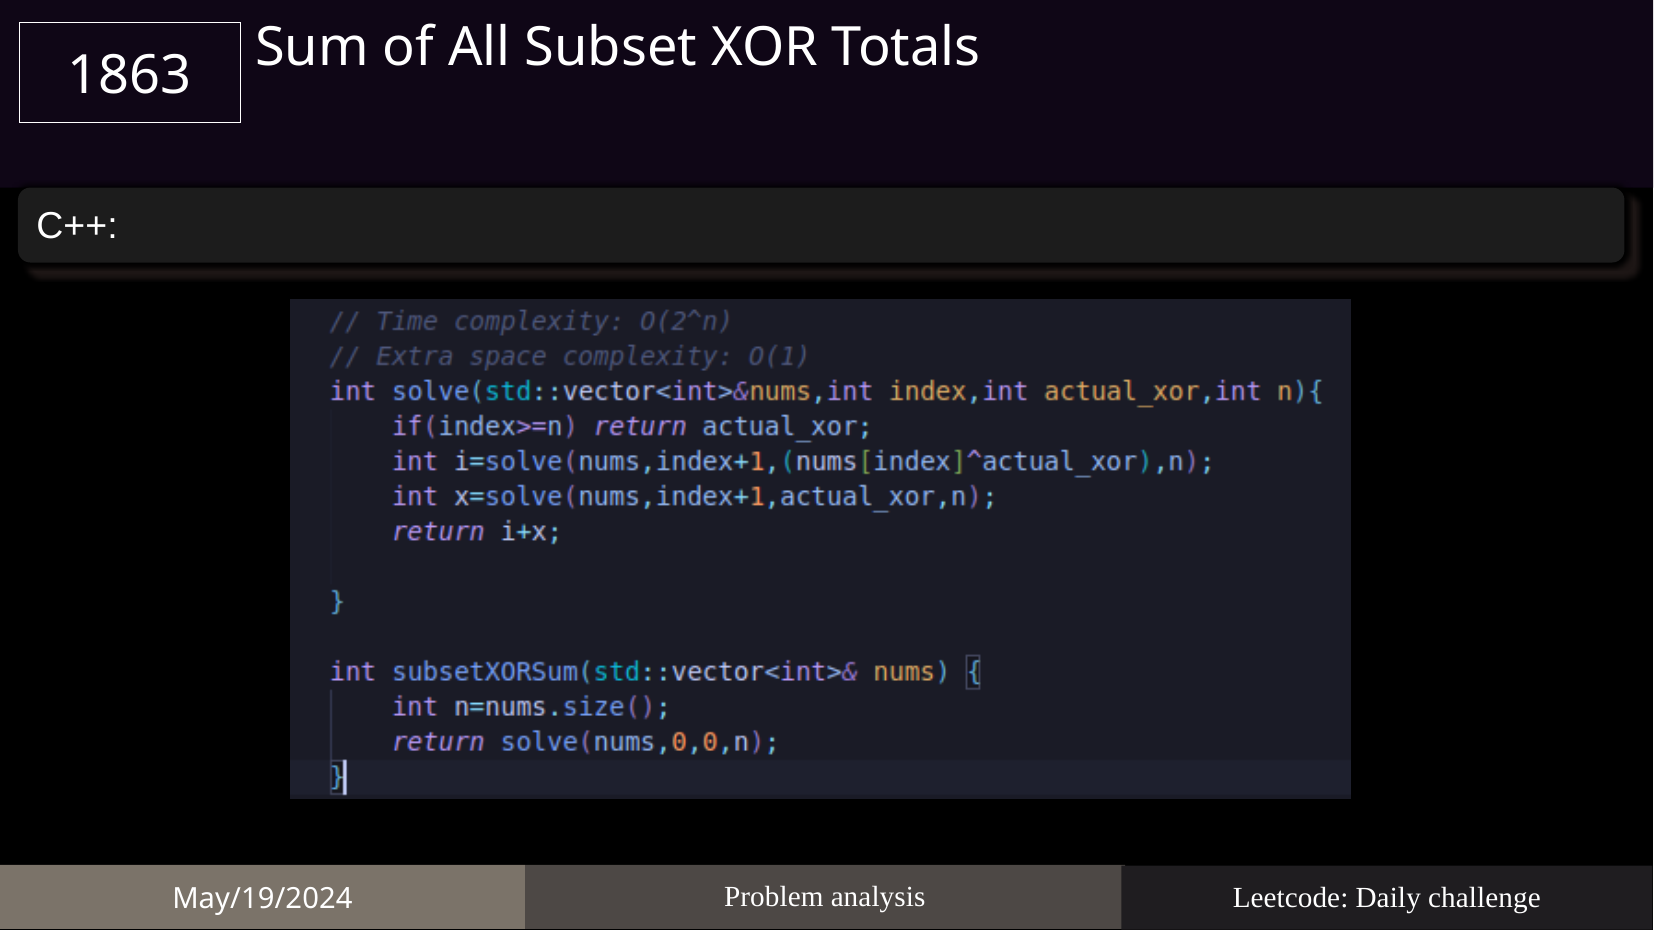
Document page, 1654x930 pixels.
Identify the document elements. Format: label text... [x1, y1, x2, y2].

picture [290, 299, 1351, 799]
text_box C++: [17, 187, 1625, 263]
